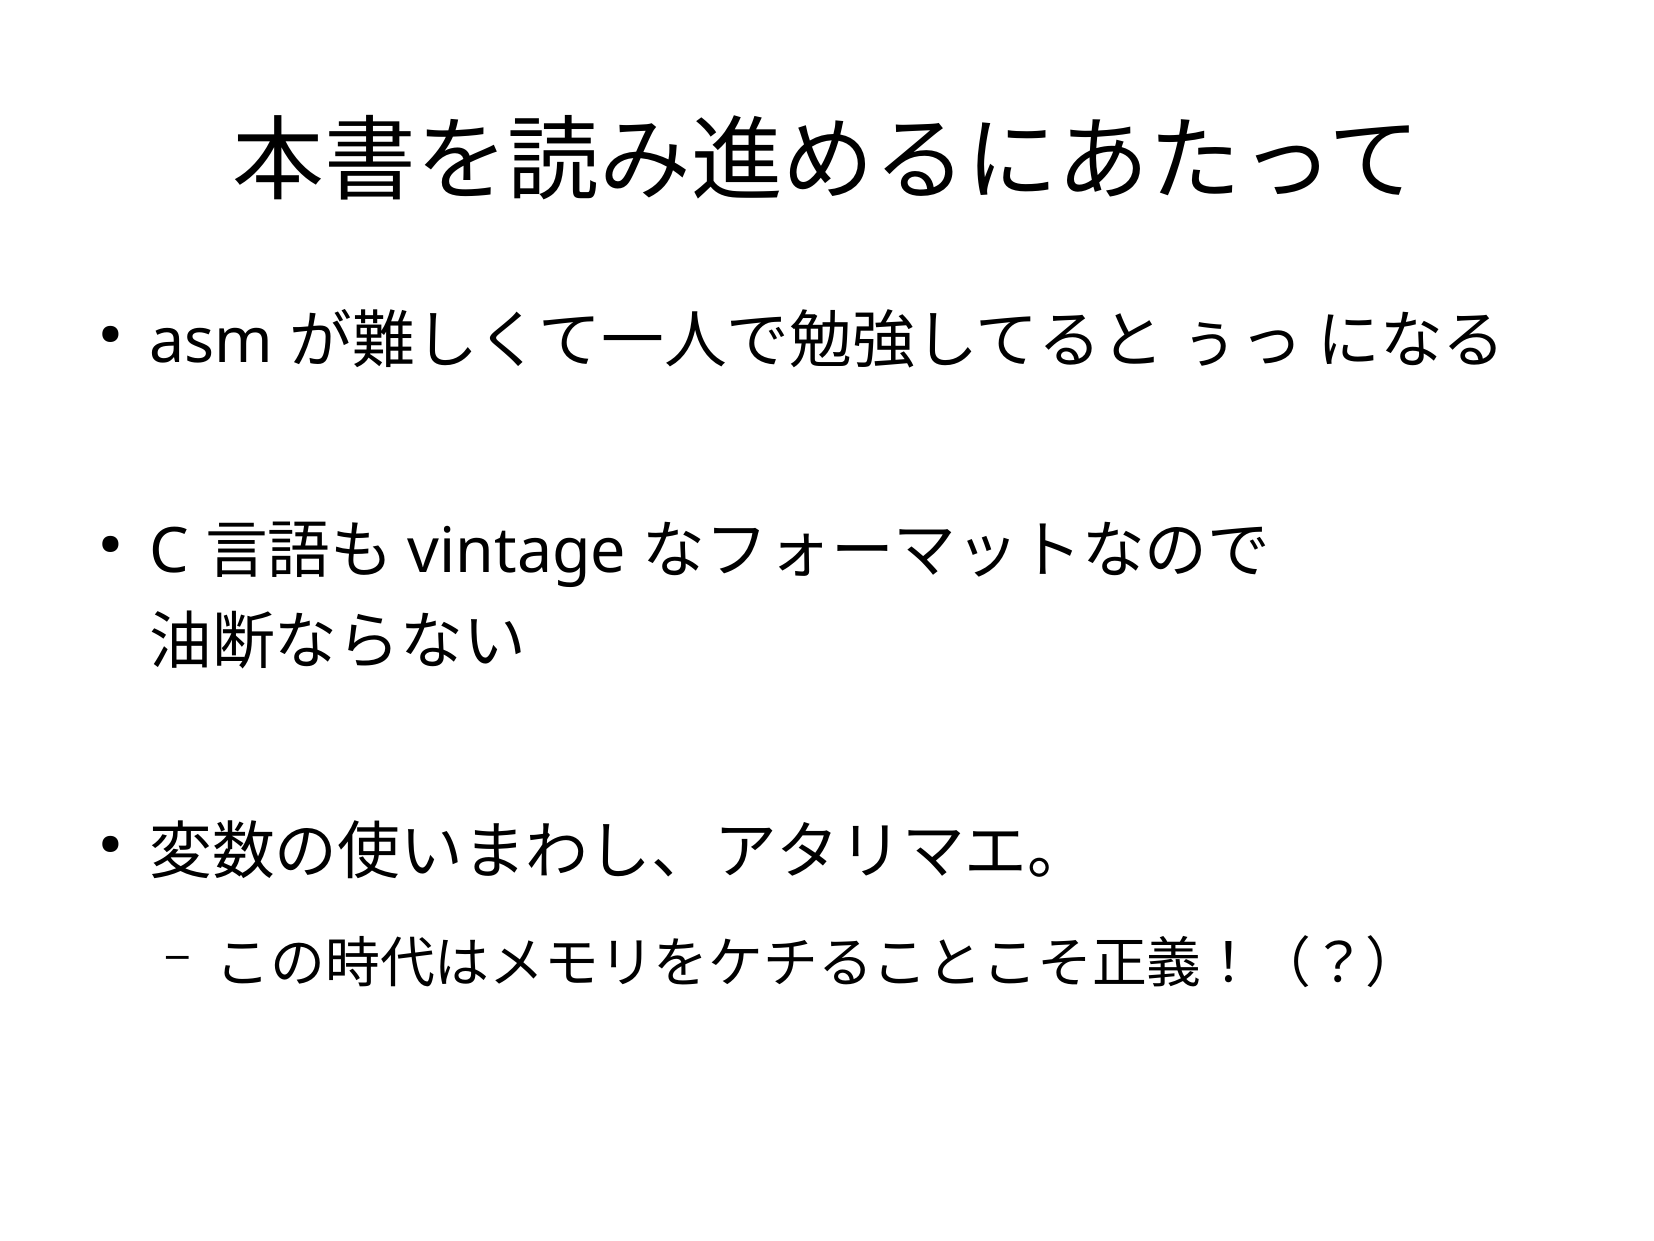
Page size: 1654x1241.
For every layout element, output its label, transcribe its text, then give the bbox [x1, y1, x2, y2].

list asm が難しくて一人で勉強してると ぅっ になる C 言語も vintage なフォーマットなので 油断ならない 変数の使いまわし、アタリマエ。 この時代はメモリをケチることこそ正義！（？） [82, 290, 1538, 1010]
title 本書を読み進めるにあたって [82, 49, 1571, 257]
